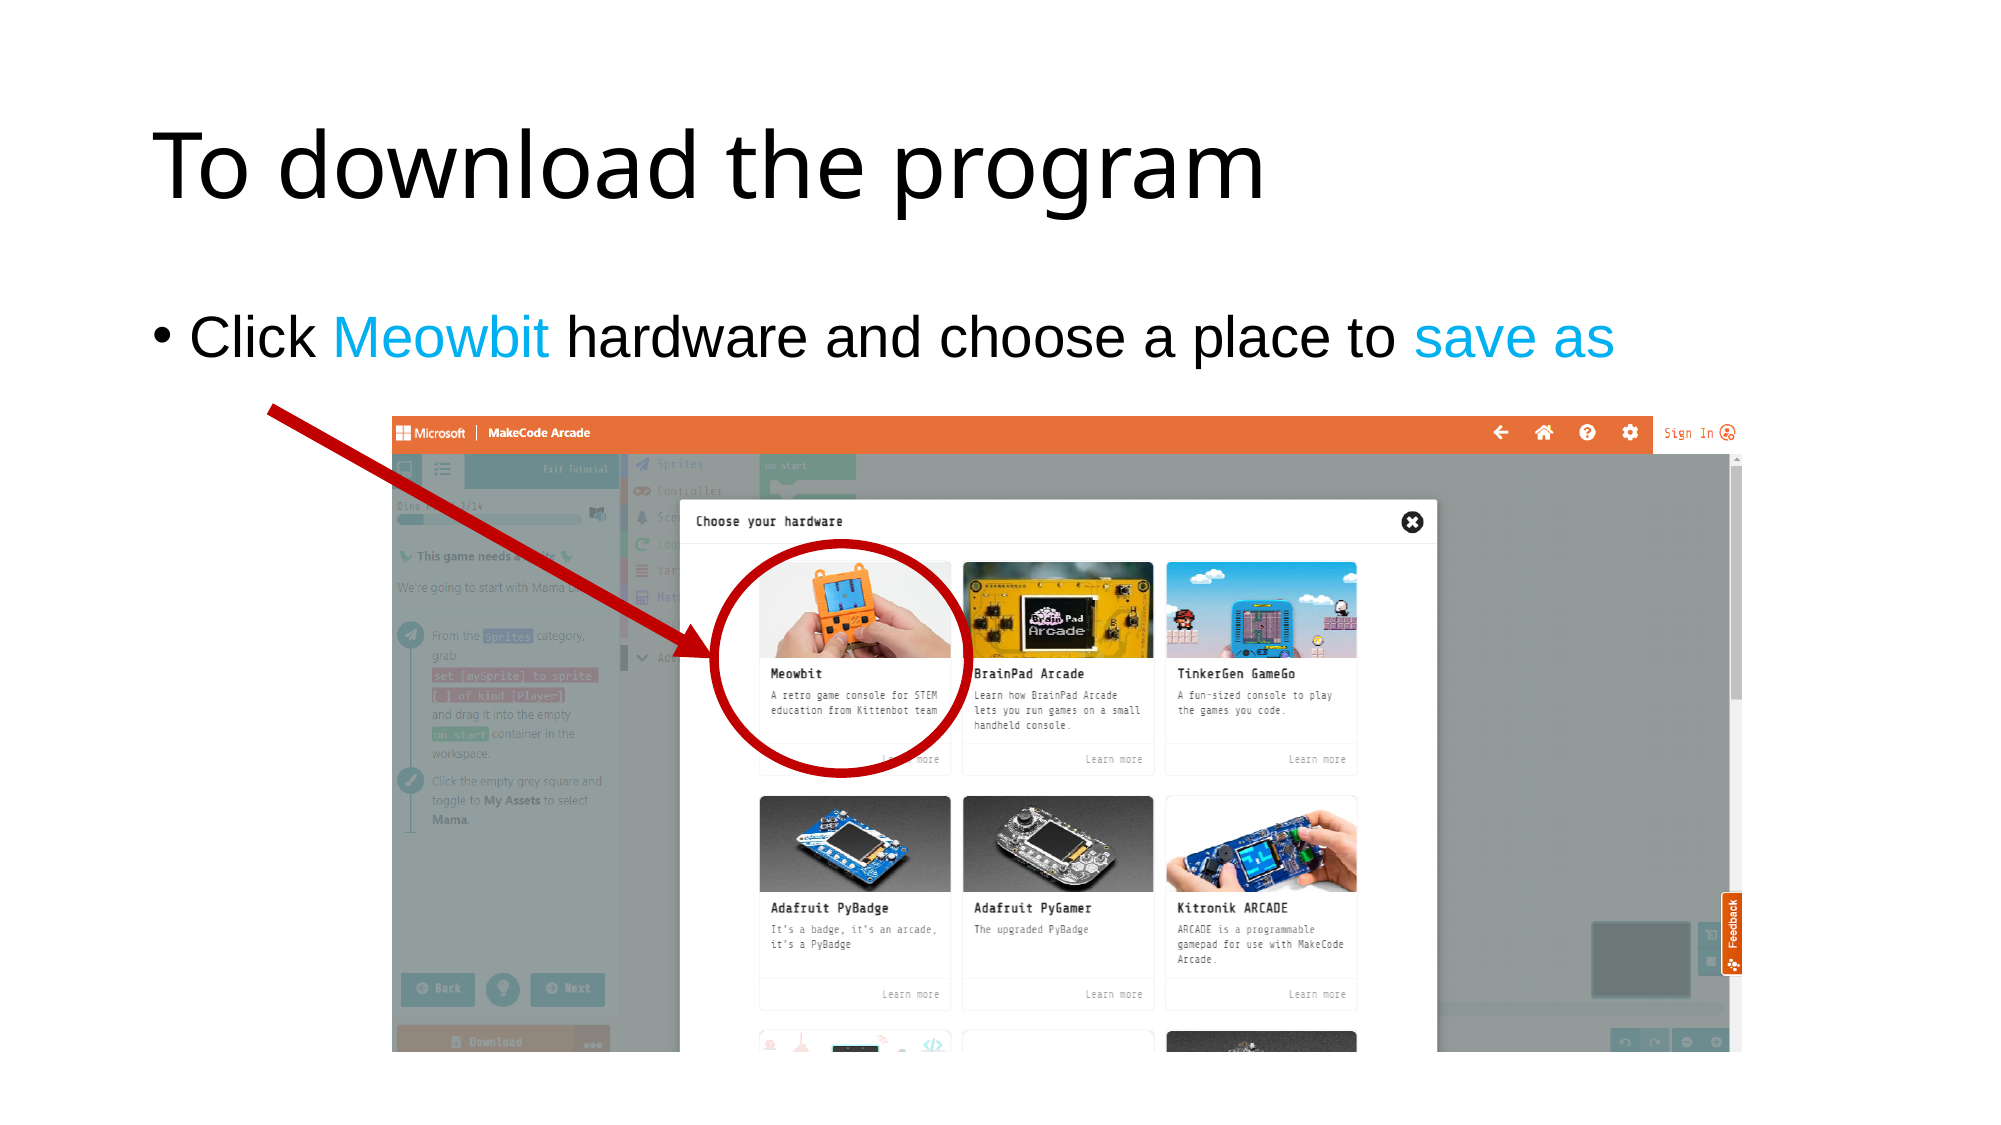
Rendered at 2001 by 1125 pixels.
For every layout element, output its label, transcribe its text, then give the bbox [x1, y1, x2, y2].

title To download the program [137, 59, 1863, 278]
list Click Meowbit hardware and choose a place to save as [137, 299, 1863, 1014]
picture [392, 1014, 1742, 1052]
